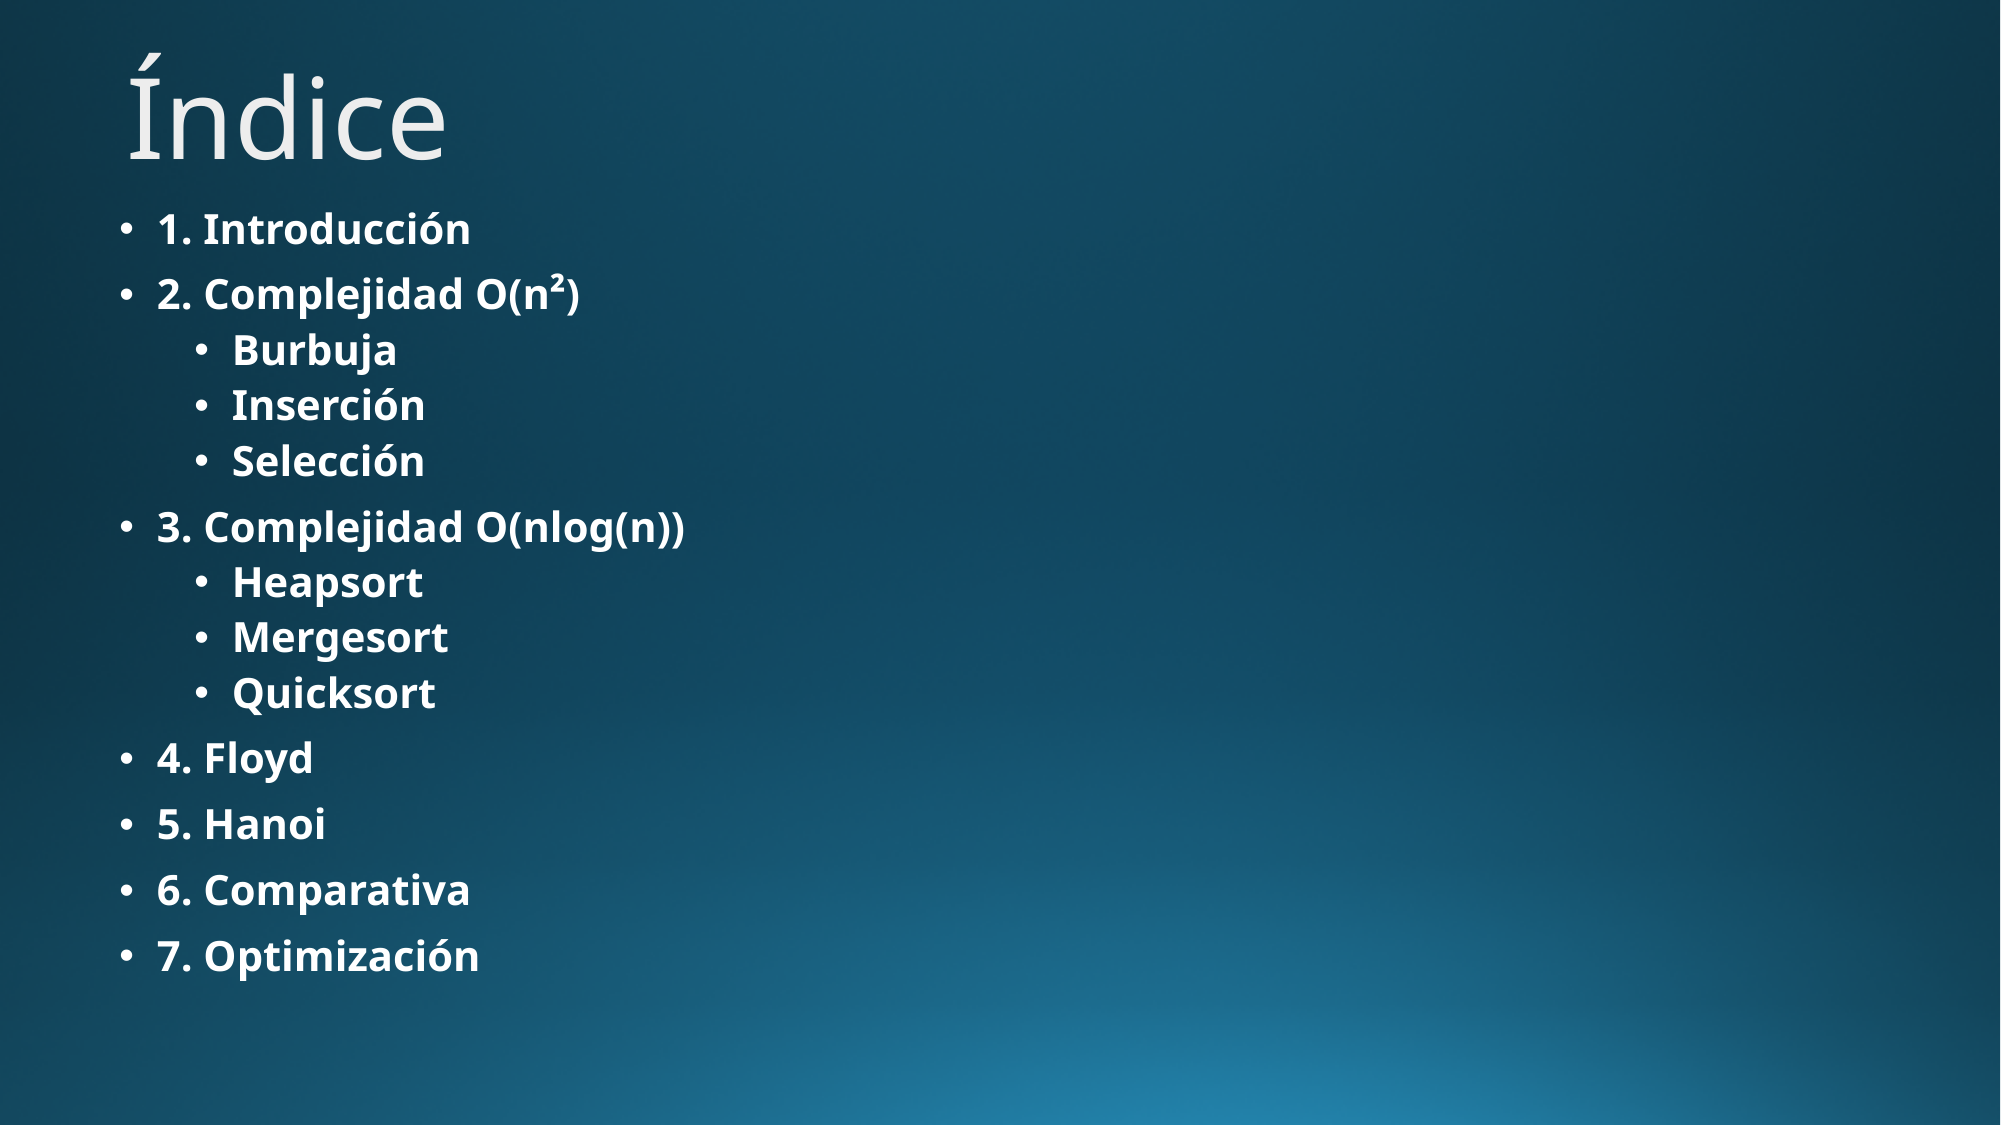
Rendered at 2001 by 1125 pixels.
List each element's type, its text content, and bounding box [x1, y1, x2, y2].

picture [0, 0, 2001, 1125]
text_box 1. Introducción 2. Complejidad O(n²) Burbuja Inserción Selección 3. Complejidad O(nlog(n)) Heapsort Mergesort Quicksort 4. Floyd 5. Hanoi 6. Comparativa 7. Optimización [104, 200, 1748, 1081]
text_box Índice [112, 0, 1513, 200]
